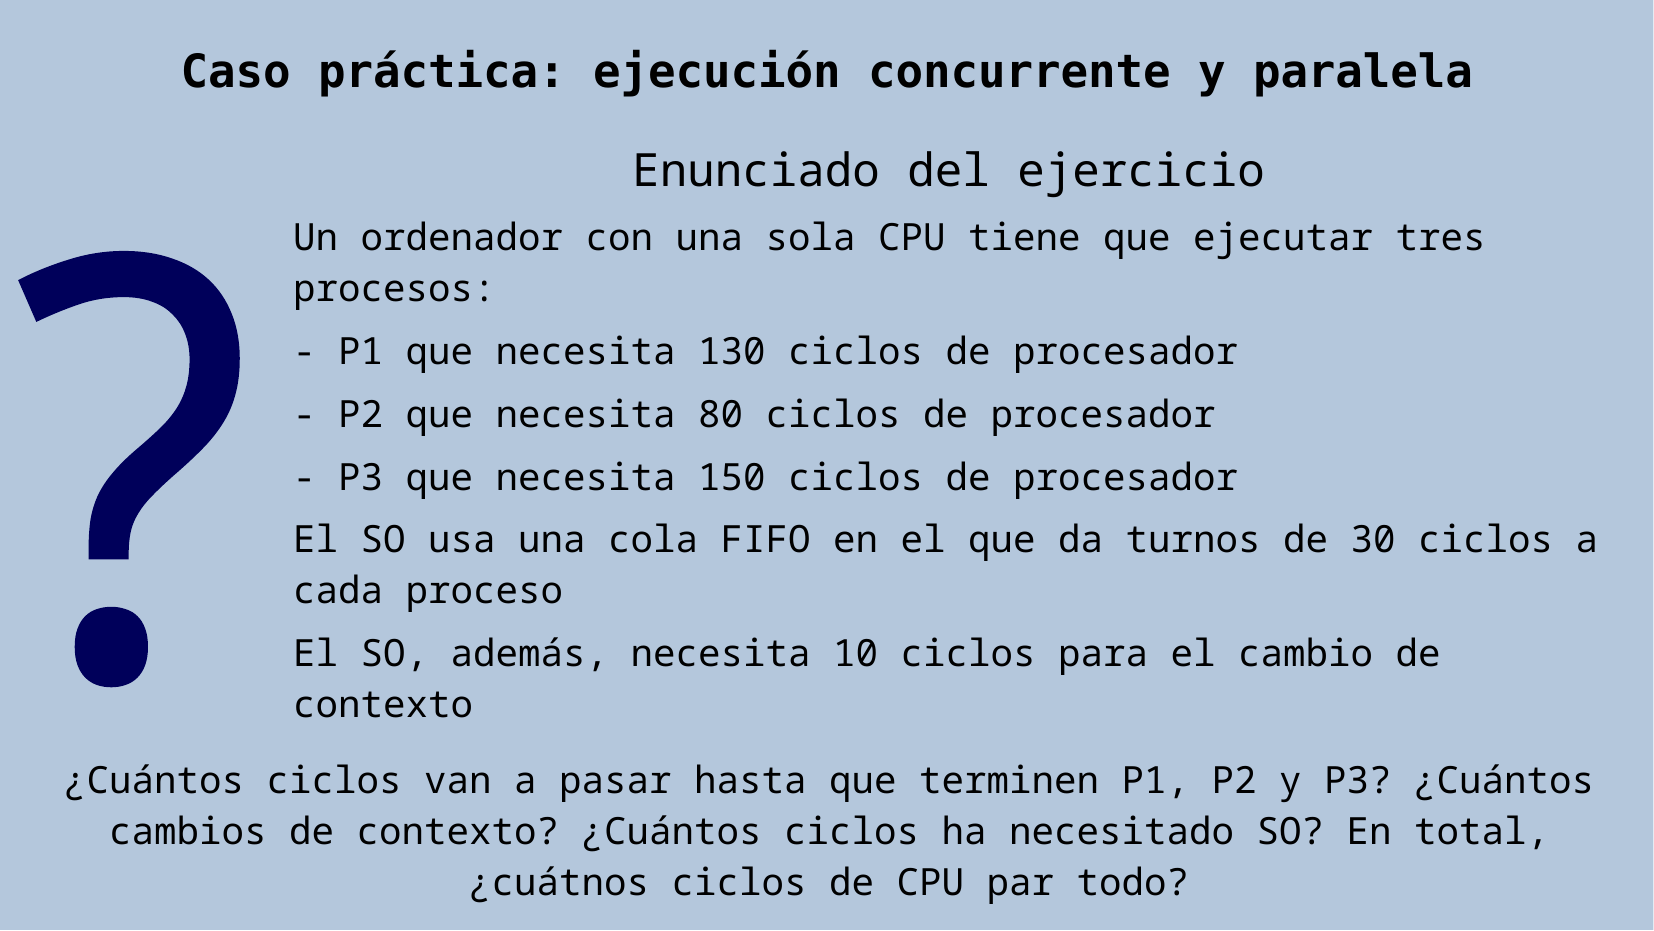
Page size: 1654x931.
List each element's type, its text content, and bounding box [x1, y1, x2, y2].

text_box Un ordenador con una sola CPU tiene que ejecutar tres procesos: - P1 que necesita 130 ciclos de procesador - P2 que necesita 80 ciclos de procesador - P3 que necesita 150 ciclos de procesador El SO usa una cola FIFO en el que da turnos de 30 ciclos a cada proceso El SO, además, necesita 10 ciclos para el cambio de contexto [293, 244, 1605, 760]
text_box ¿Cuántos ciclos van a pasar hasta que terminen P1, P2 y P3? ¿Cuántos cambios de contexto? ¿Cuántos ciclos ha necesitado SO? En total, ¿cuátnos ciclos de CPU par todo? [32, 760, 1626, 899]
text_box Enunciado del ejercicio [293, 107, 1605, 231]
picture [2, 234, 257, 696]
title Caso práctica: ejecución concurrente y paralela [82, 13, 1571, 130]
